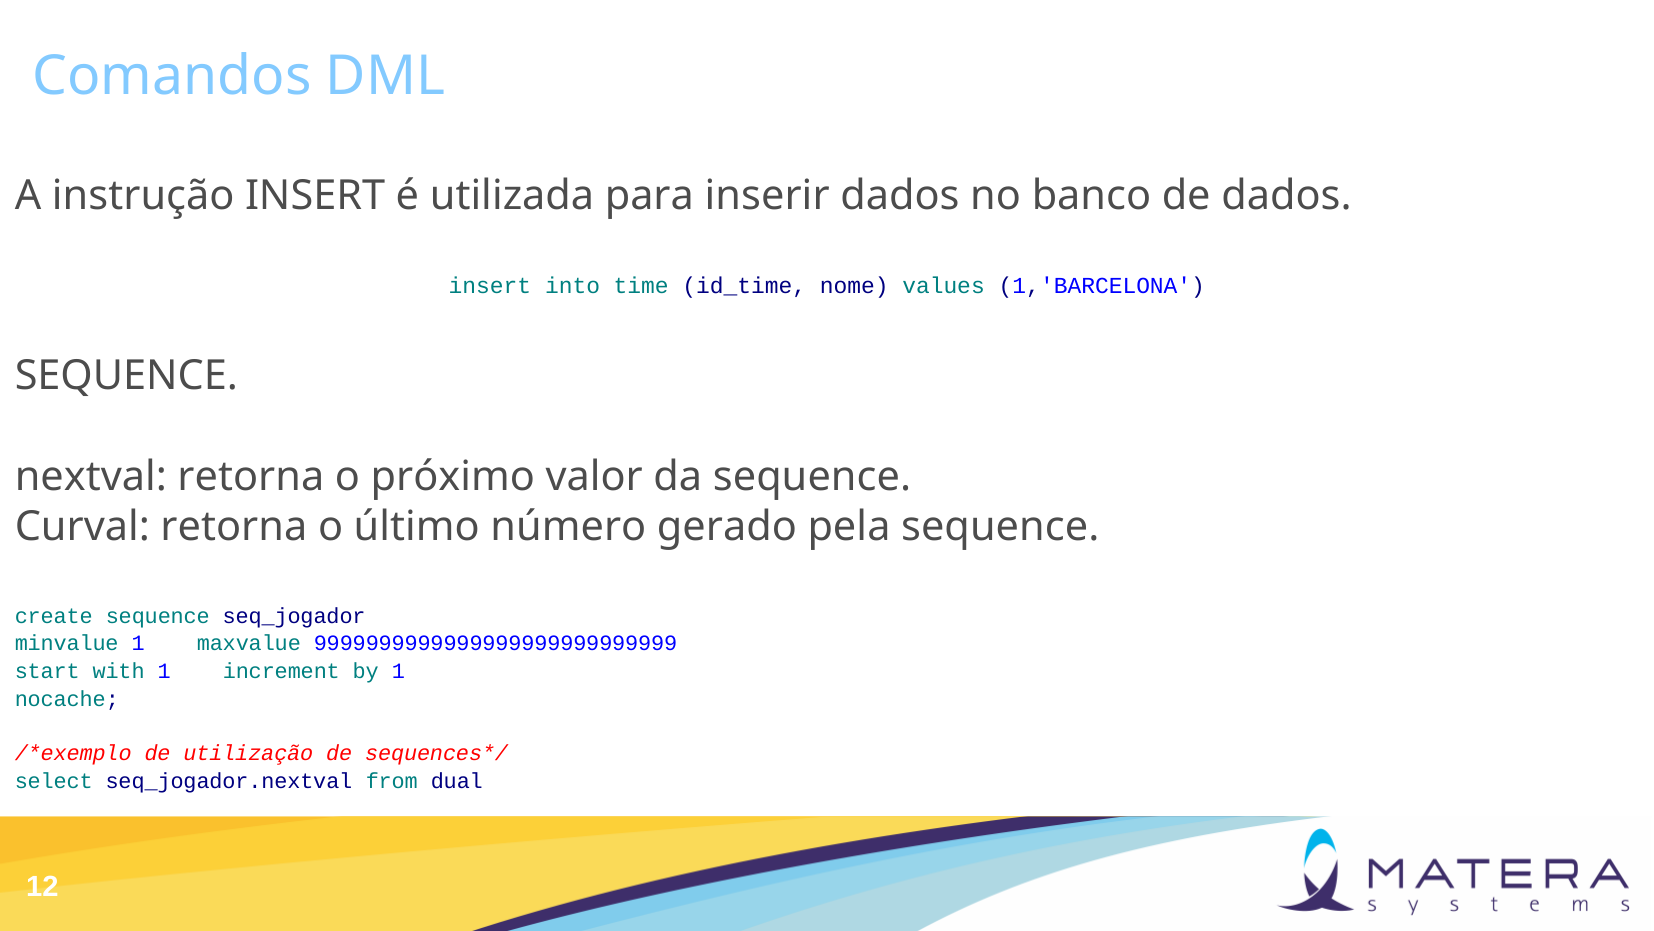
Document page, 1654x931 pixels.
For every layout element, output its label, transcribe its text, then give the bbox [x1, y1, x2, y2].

title Comandos DML [32, 24, 1628, 137]
picture [0, 829, 1652, 931]
list A instrução INSERT é utilizada para inserir dados no banco de dados. insert into time (id_time, nome) values (1,'BARCELONA') SEQUENCE. nextval: retorna o próximo valor da sequence. Curval: retorna o último número gerado pela sequence. create sequence seq_jogador minvalue 1 maxvalue 9999999999999999999999999999 start with 1 increment by 1 nocache; /*exemplo de utilização de sequences*/ select seq_jogador.nextval from dual [0, 169, 1654, 829]
